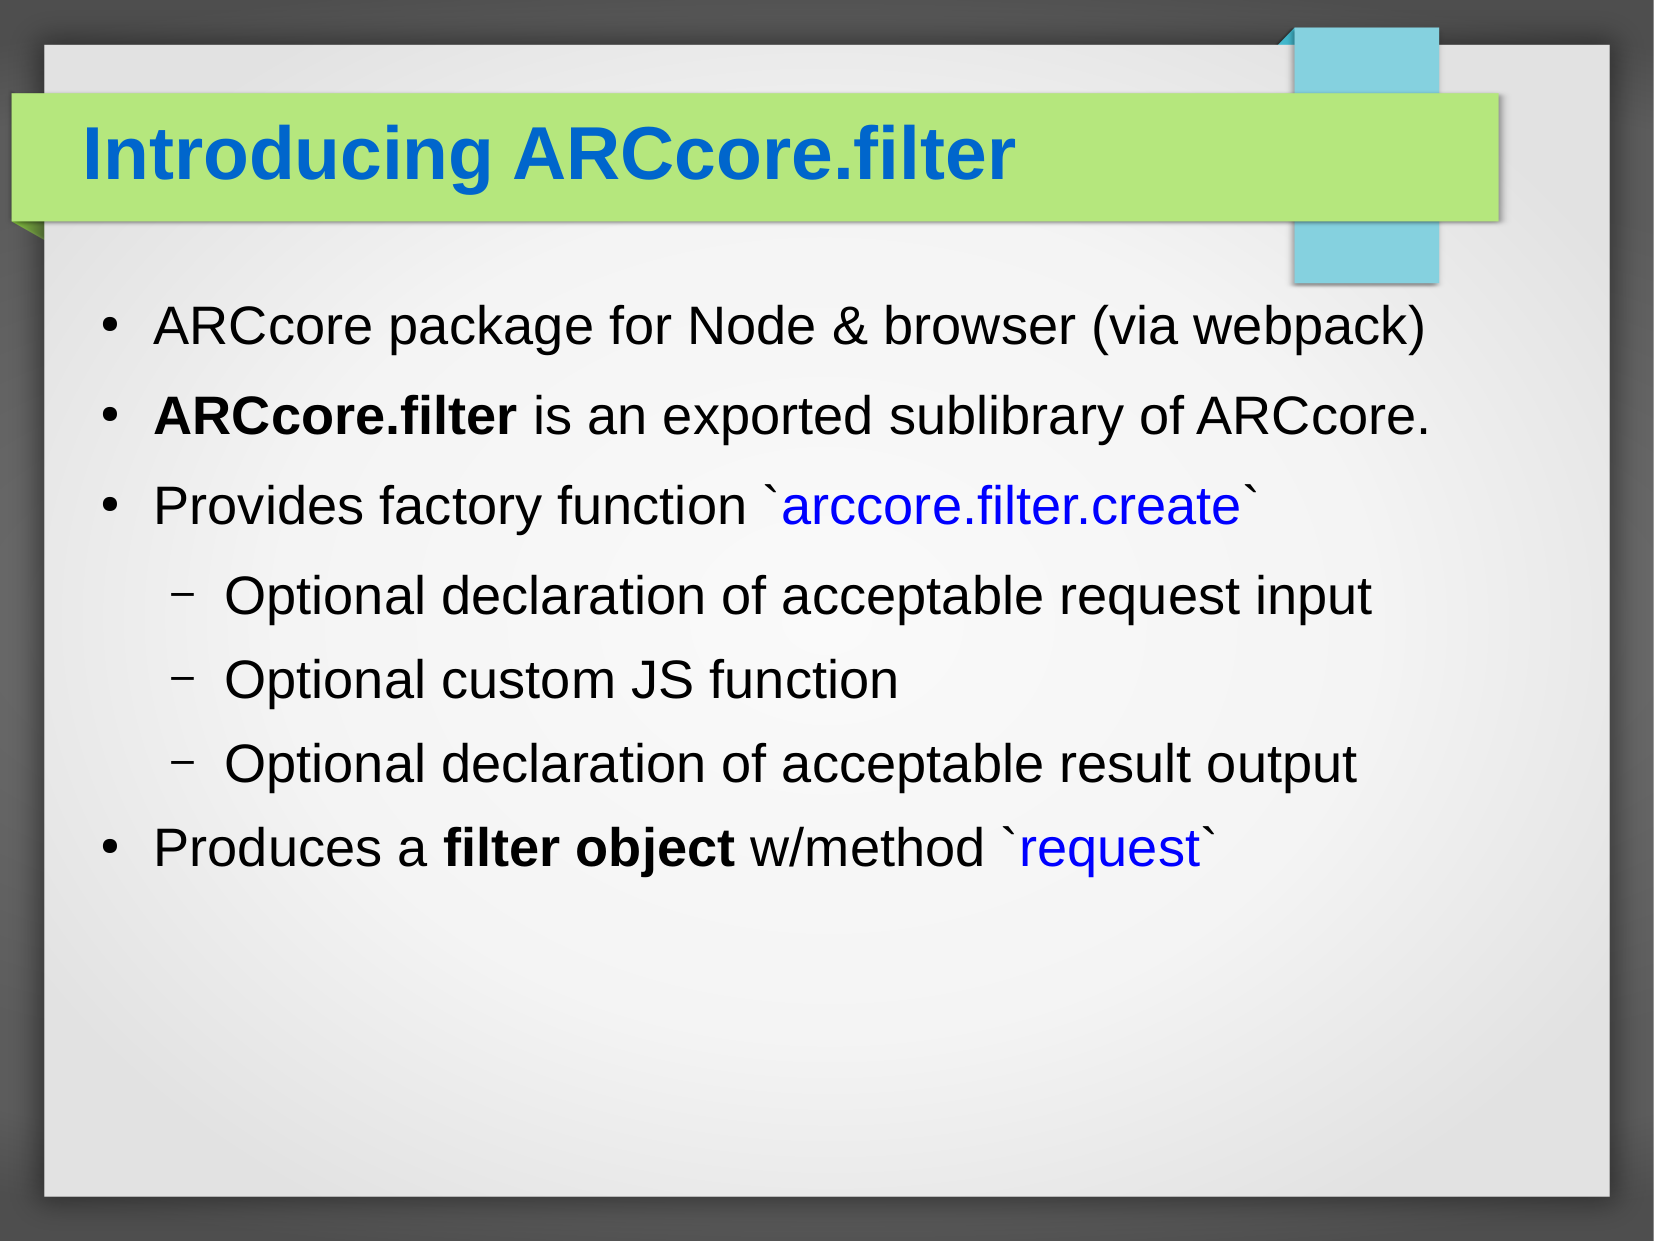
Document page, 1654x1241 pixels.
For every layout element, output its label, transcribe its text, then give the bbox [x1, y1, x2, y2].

title Introducing ARCcore.filter [82, 94, 1264, 213]
list ARCcore package for Node & browser (via webpack) ARCcore.filter is an exported sublibrary of ARCcore. Provides factory function `arccore.filter.create` Optional declaration of acceptable request input Optional custom JS function Optional declaration of acceptable result output Produces a filter object w/method `request` [82, 295, 1571, 1015]
picture [0, 0, 1654, 1241]
